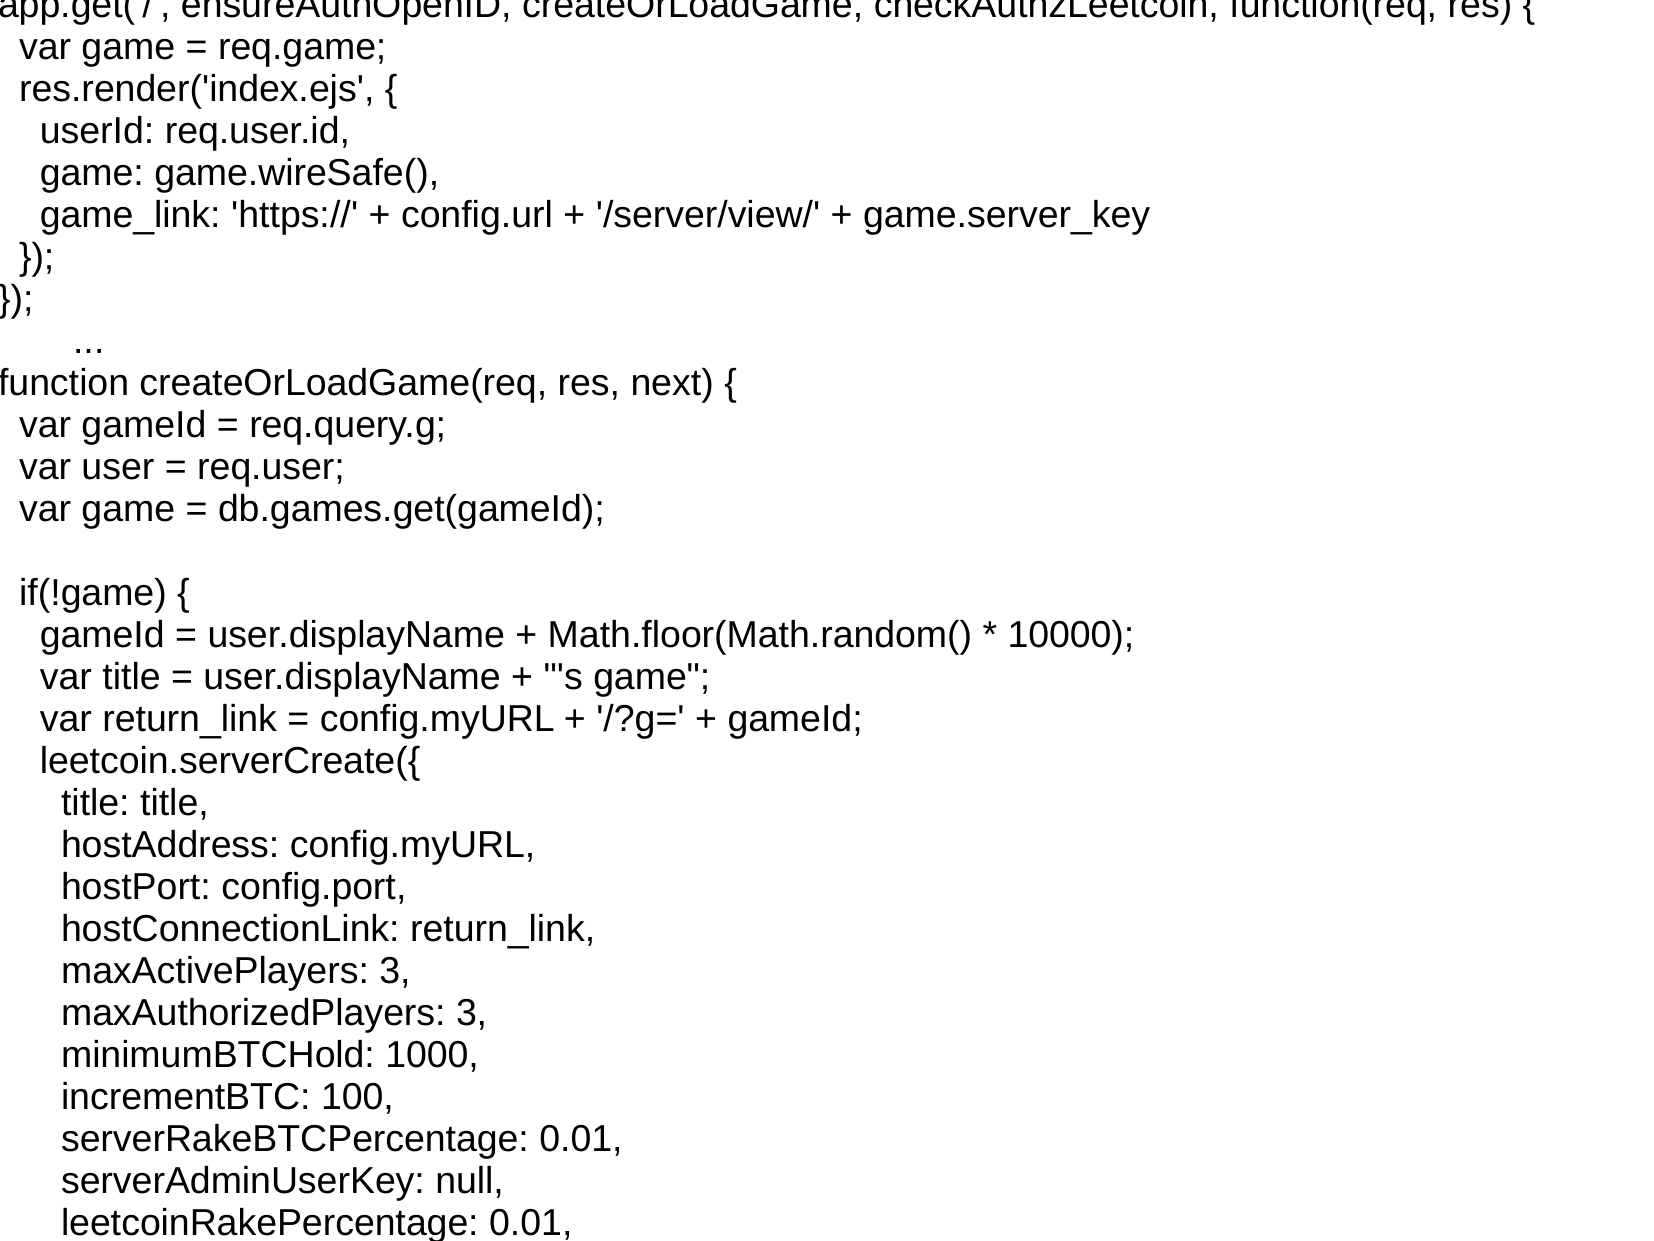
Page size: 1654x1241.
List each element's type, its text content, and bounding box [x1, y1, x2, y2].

text_box var express = require('express'); ... var Leetcoin = require('leetcoin'); var leetcoin = new Leetcoin(config.developer_shared_secret, config.developer_api_key, config.url, config.game_key); ... // initialize express, socketio, authentication routes ... app.get('/', ensureAuthOpenID, createOrLoadGame, checkAuthzLeetcoin, function(req, res) { var game = req.game; res.render('index.ejs', { userId: req.user.id, game: game.wireSafe(), game_link: 'https://' + config.url + '/server/view/' + game.server_key }); }); ... function createOrLoadGame(req, res, next) { var gameId = req.query.g; var user = req.user; var game = db.games.get(gameId); if(!game) { gameId = user.displayName + Math.floor(Math.random() * 10000); var title = user.displayName + "'s game"; var return_link = config.myURL + '/?g=' + gameId; leetcoin.serverCreate({ title: title, hostAddress: config.myURL, hostPort: config.port, hostConnectionLink: return_link, maxActivePlayers: 3, maxAuthorizedPlayers: 3, minimumBTCHold: 1000, incrementBTC: 100, serverRakeBTCPercentage: 0.01, serverAdminUserKey: null, leetcoinRakePercentage: 0.01, allowNonAuthorizedPlayers: false, stakesClass: 'LOW', motdShowBanner: false, motdBannerColor: 'F00', motdBannerText: 'leetcoin-connect4' }, function(err, server) { if(err) return res.render('error.ejs', {error: err}); server.player1 = user; server.id = gameId; game = db.games.create(server); debug(server, game); initRealTimeChannel(game.id); loaded(); }); } else loaded(); function loaded() { if(!game.player2 && game.player1.id != user.id) game.player2 = user; req.game = game; next(); } } function checkAuthzLeetcoin(req, res, next) { var user = req.user; var game = req.game; var countDown = 10; function check() { leetcoin.activatePlayer(user.id, game.server_secret, game.server_api_key, function(err, resAP) { if(err) return res.render('error.ejs', {error: err}); if(!resAP.player_authorized) return --countDown > 0 && setTimeout(check, 10000); debug('player authorized'); if(user.id === game.player1.id) game.player1leetcoinKey = resAP.player_platformid; else if(game.player2 && user.id === game.player2.id) game.player2leetcoinKey = resAP.player_platformid; io.of('/' + game.id).emit('game', game.wireSafe()); }); } check(); next(); } // [END] Middleware [0, 0, 1638, 1241]
